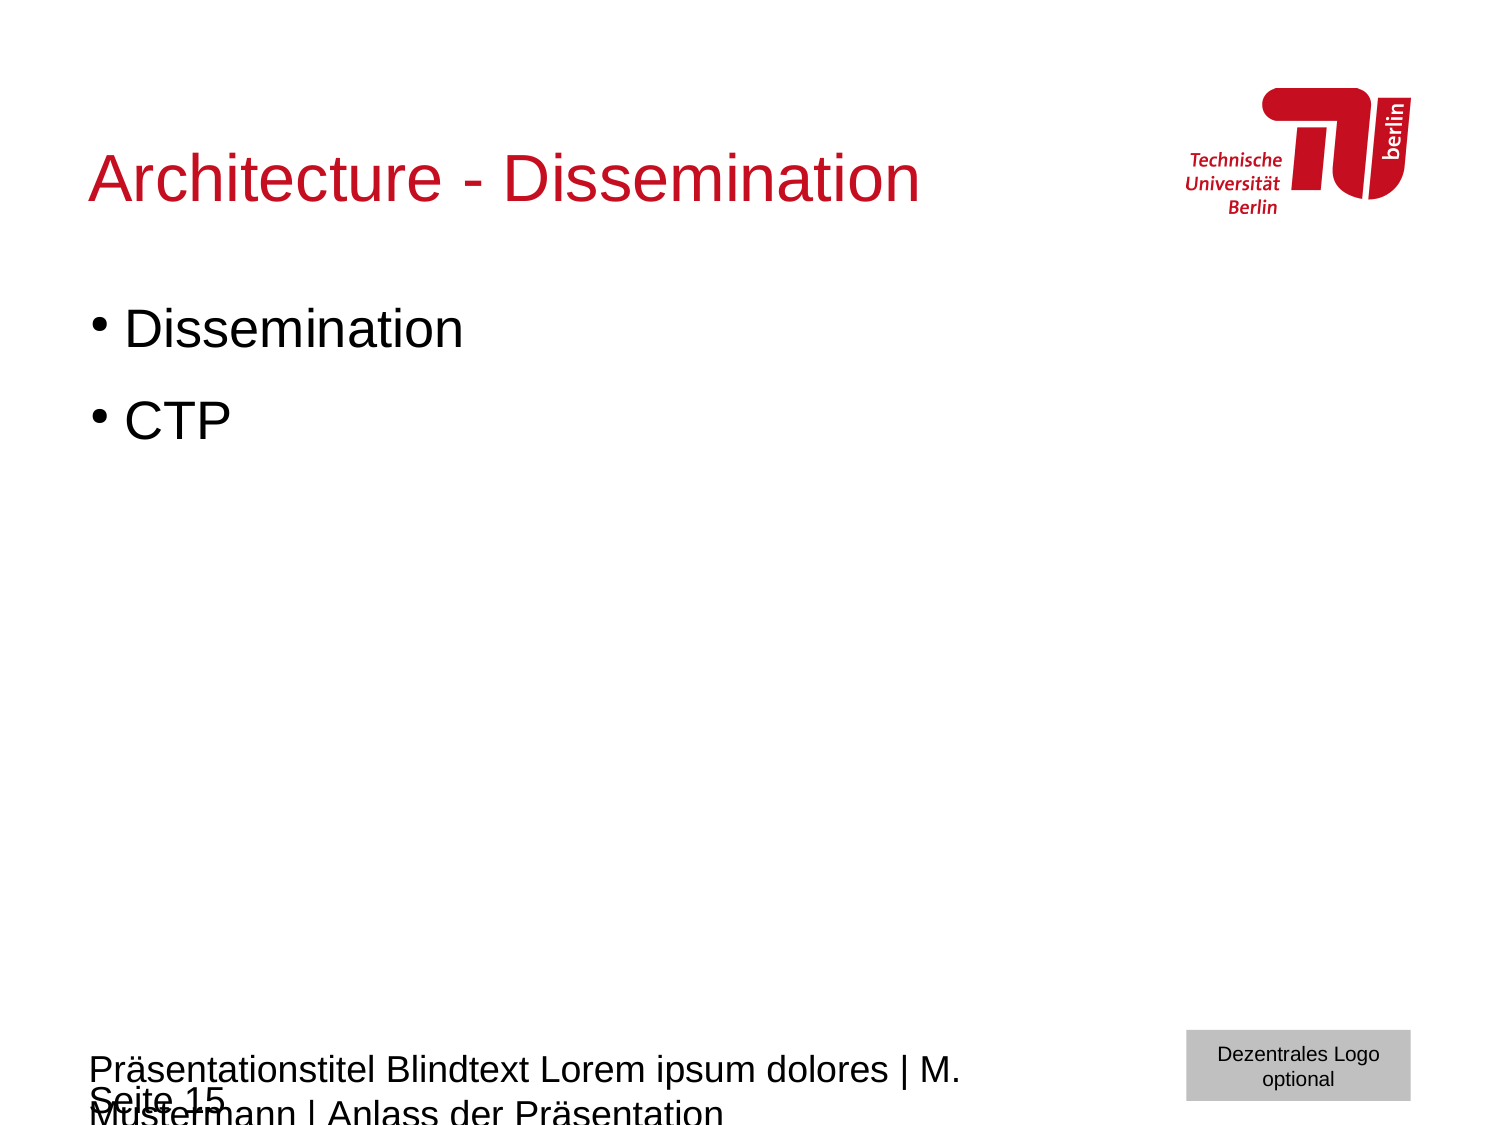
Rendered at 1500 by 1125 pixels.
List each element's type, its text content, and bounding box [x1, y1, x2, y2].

title Architecture - Dissemination [88, 120, 1411, 215]
picture [1186, 88, 1411, 120]
list Dissemination CTP [90, 312, 1411, 980]
